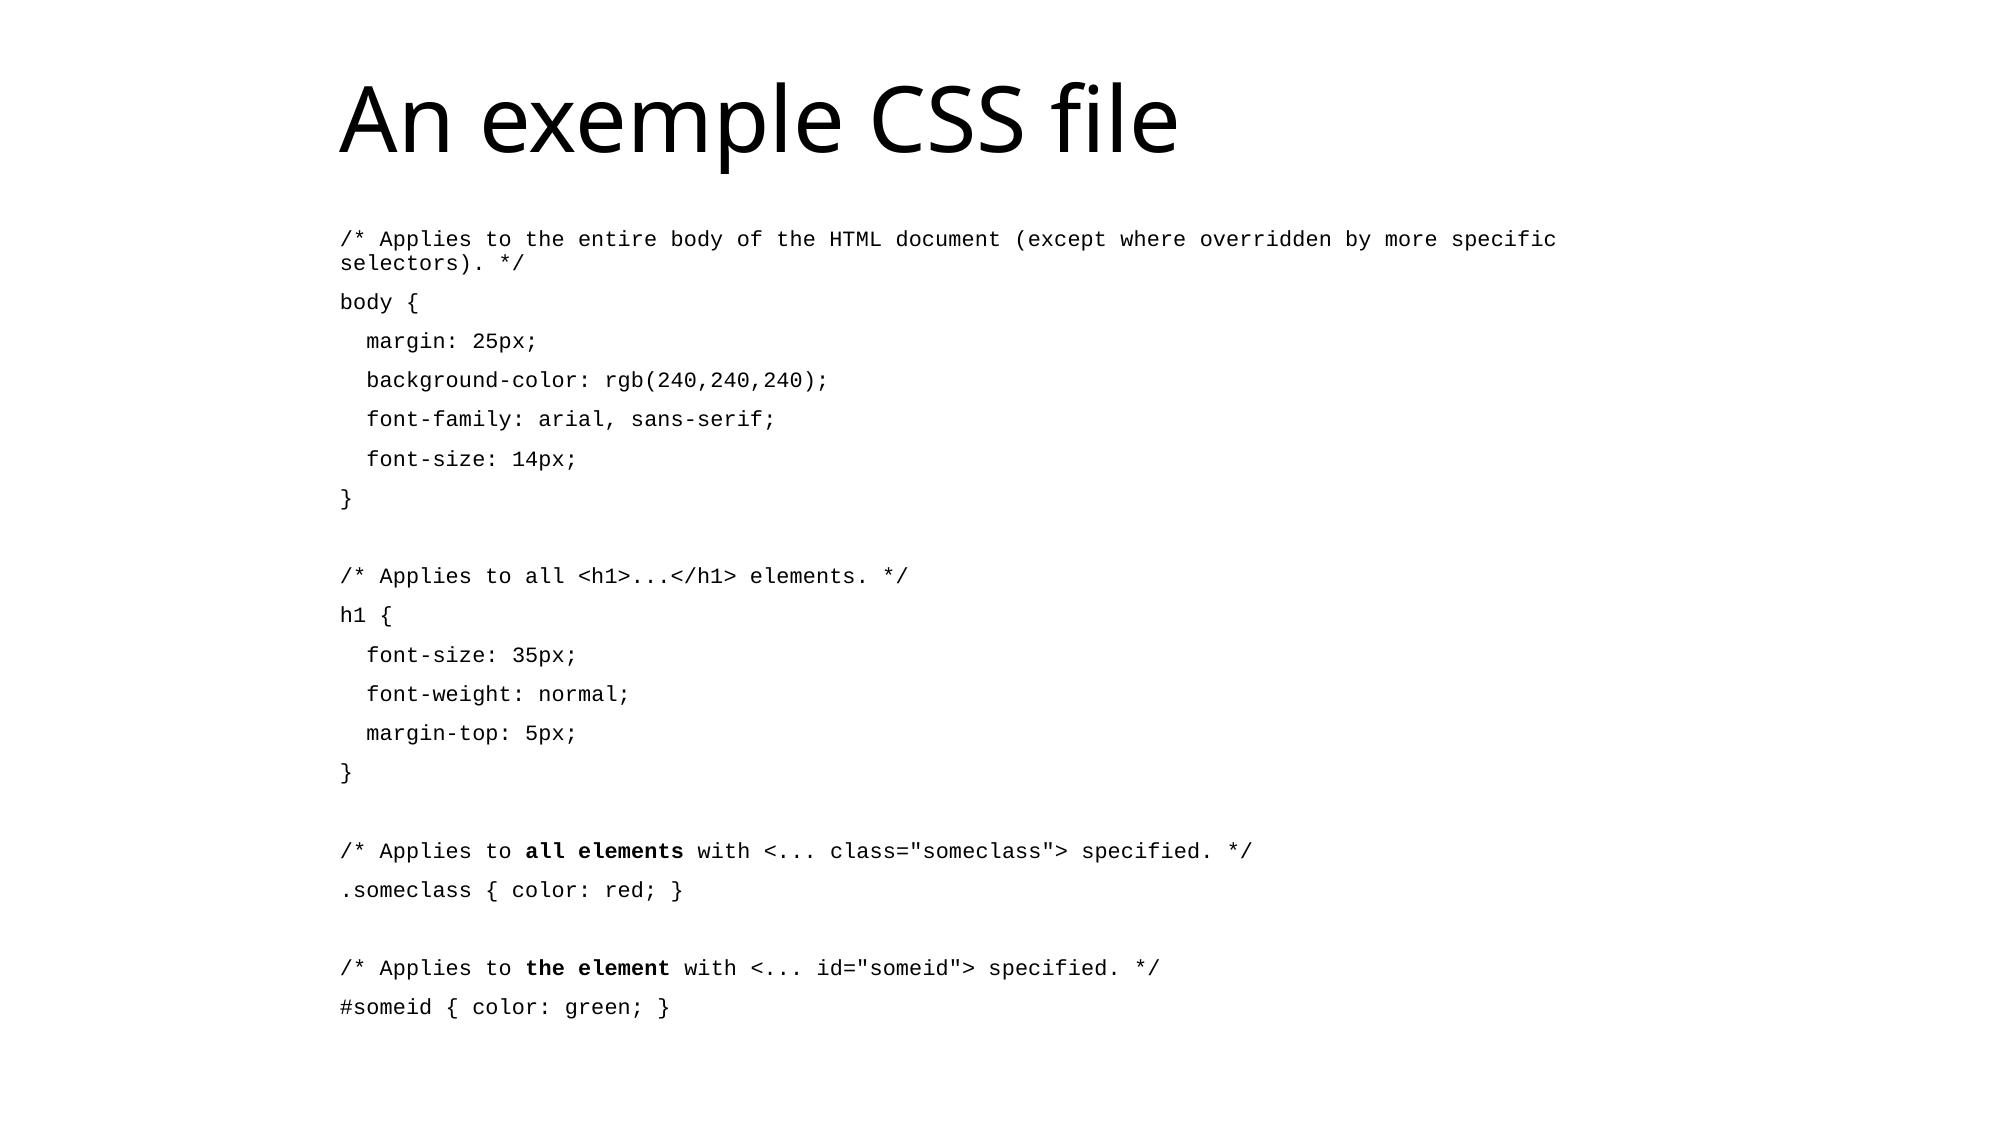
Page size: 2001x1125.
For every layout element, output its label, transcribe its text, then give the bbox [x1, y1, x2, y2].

list /* Applies to the entire body of the HTML document (except where overridden by more specific selectors). */ body { margin: 25px; background-color: rgb(240,240,240); font-family: arial, sans-serif; font-size: 14px; } /* Applies to all <h1>...</h1> elements. */ h1 { font-size: 35px; font-weight: normal; margin-top: 5px; } /* Applies to all elements with <... class="someclass"> specified. */ .someclass { color: red; } /* Applies to the element with <... id="someid"> specified. */ #someid { color: green; } [324, 219, 1674, 1029]
title An exemple CSS file [324, 60, 1674, 185]
